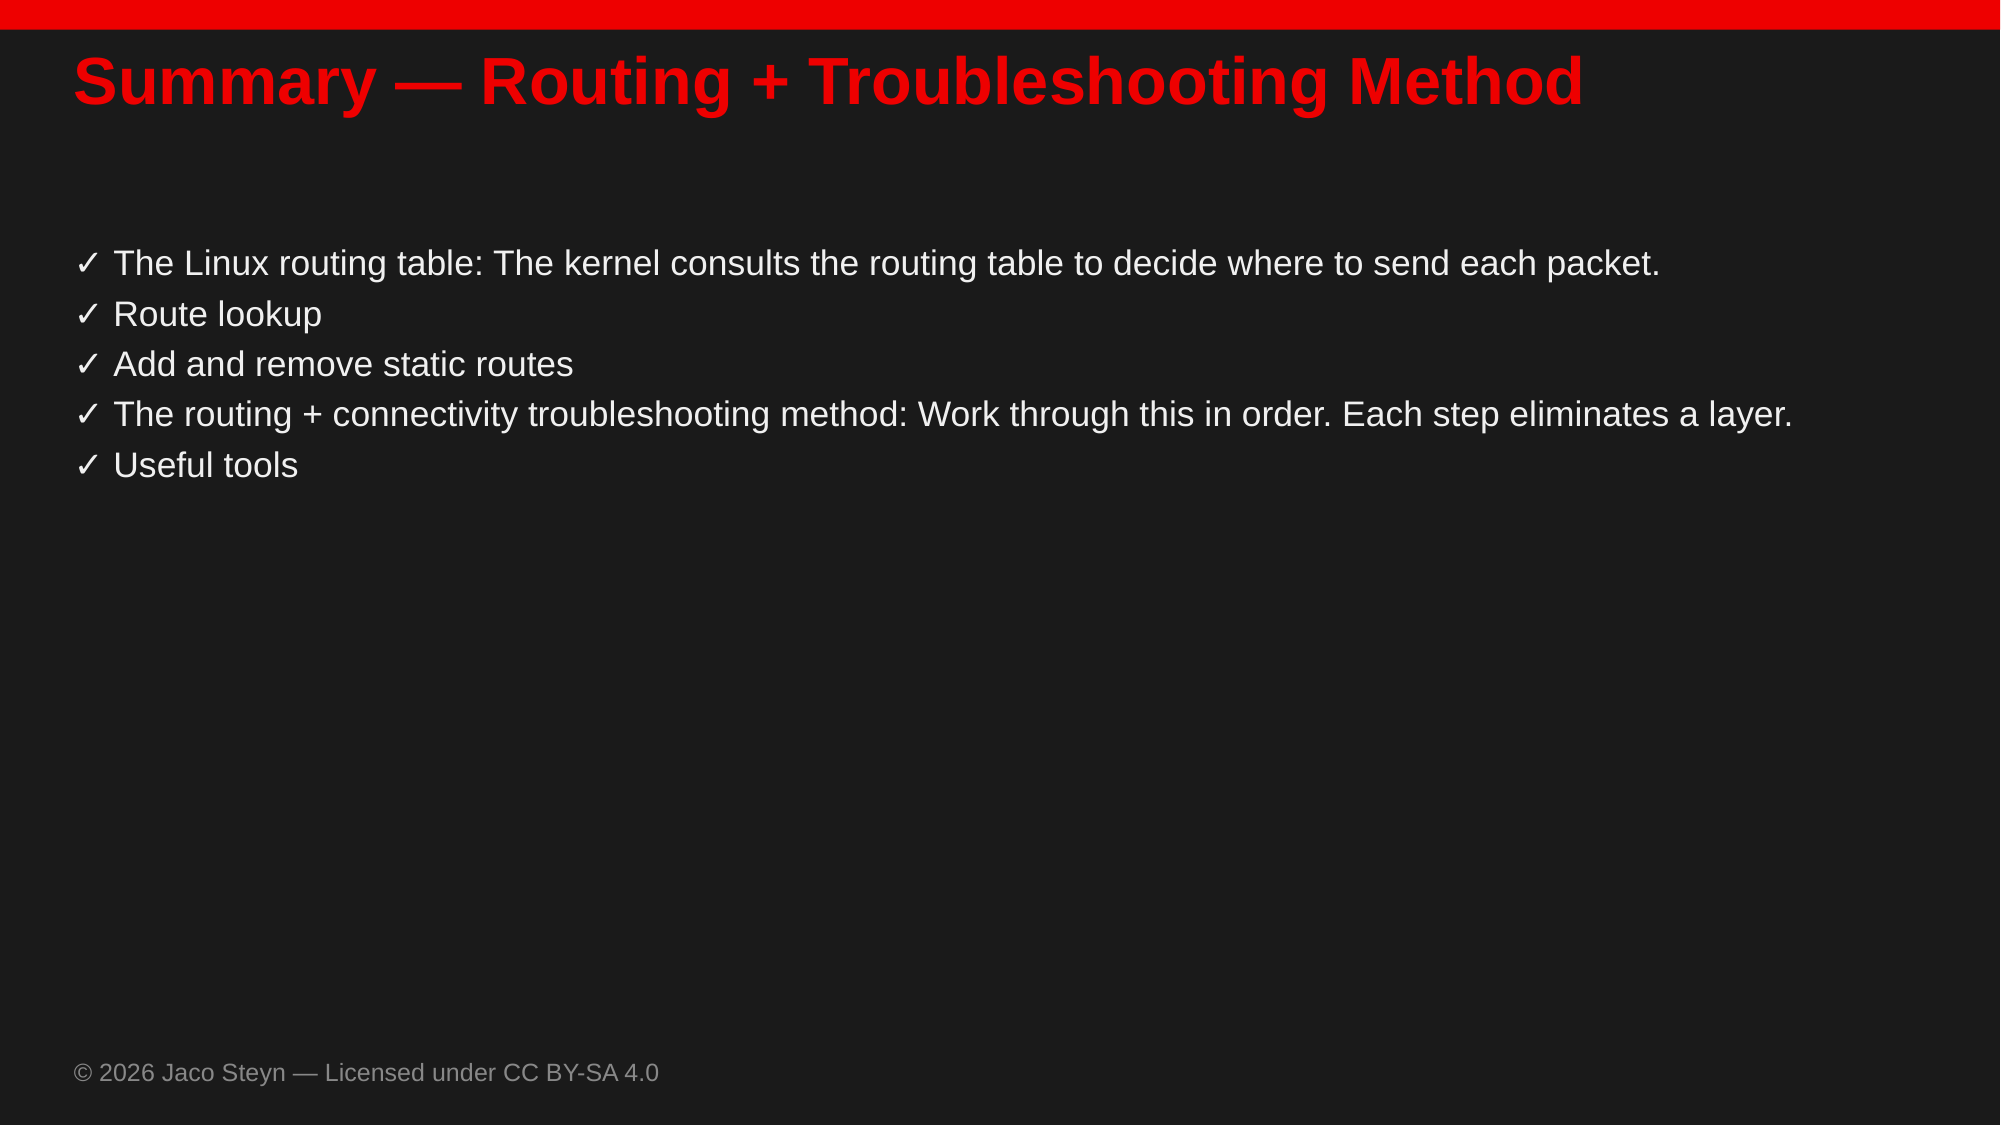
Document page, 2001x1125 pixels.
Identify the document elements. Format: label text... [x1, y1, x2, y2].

text_box © 2026 Jaco Steyn — Licensed under CC BY-SA 4.0 [59, 1051, 1942, 1093]
text_box ✓ The Linux routing table: The kernel consults the routing table to decide where to send each packet. ✓ Route lookup ✓ Add and remove static routes ✓ The routing + connectivity troubleshooting method: Work through this in order. Each step eliminates a layer. ✓ Useful tools [59, 236, 1942, 1037]
text_box [0, 0, 2001, 30]
text_box Summary — Routing + Troubleshooting Method [59, 36, 1942, 208]
